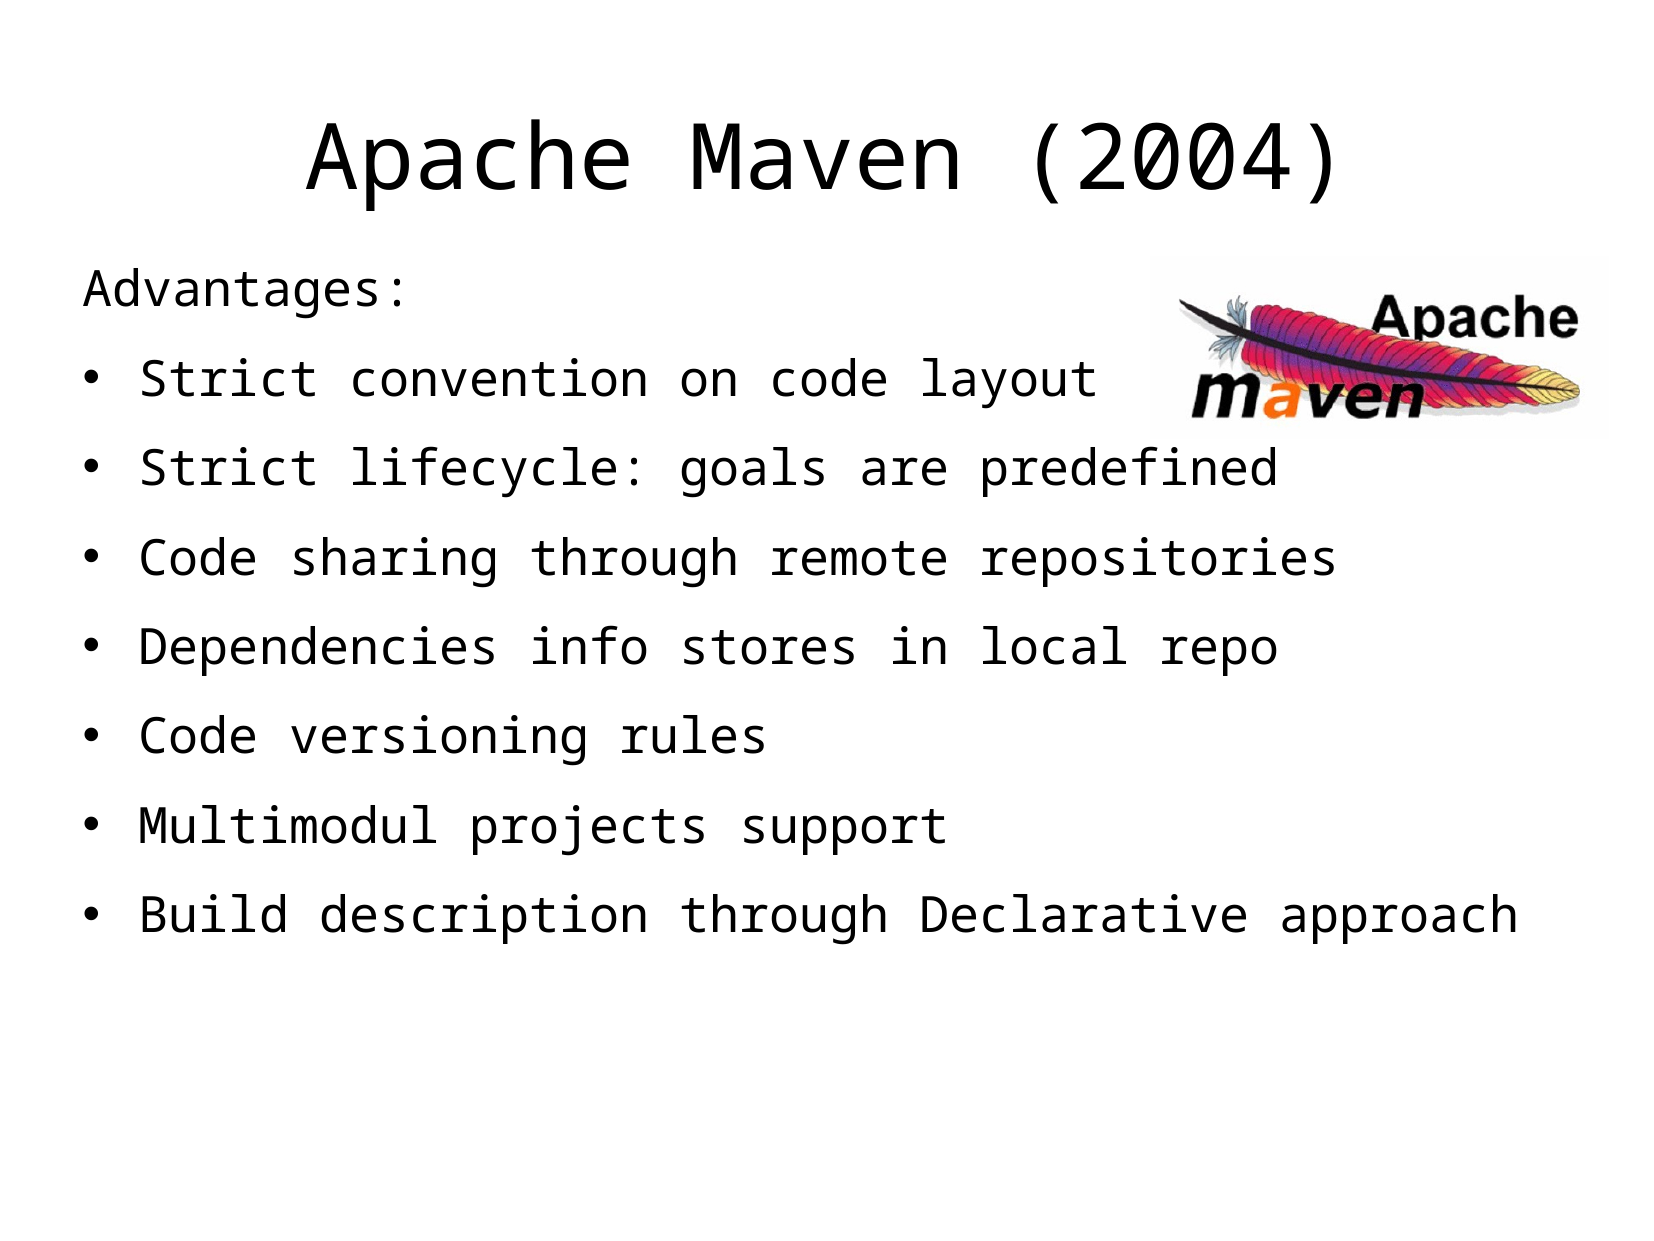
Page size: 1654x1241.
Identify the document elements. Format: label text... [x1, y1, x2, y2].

text_box Advantages: Strict convention on code layout Strict lifecycle: goals are predefined Code sharing through remote repositories Dependencies info stores in local repo Code versioning rules Multimodul projects support Build description through Declarative approach [82, 256, 1609, 1078]
title Apache Maven (2004) [82, 49, 1571, 256]
